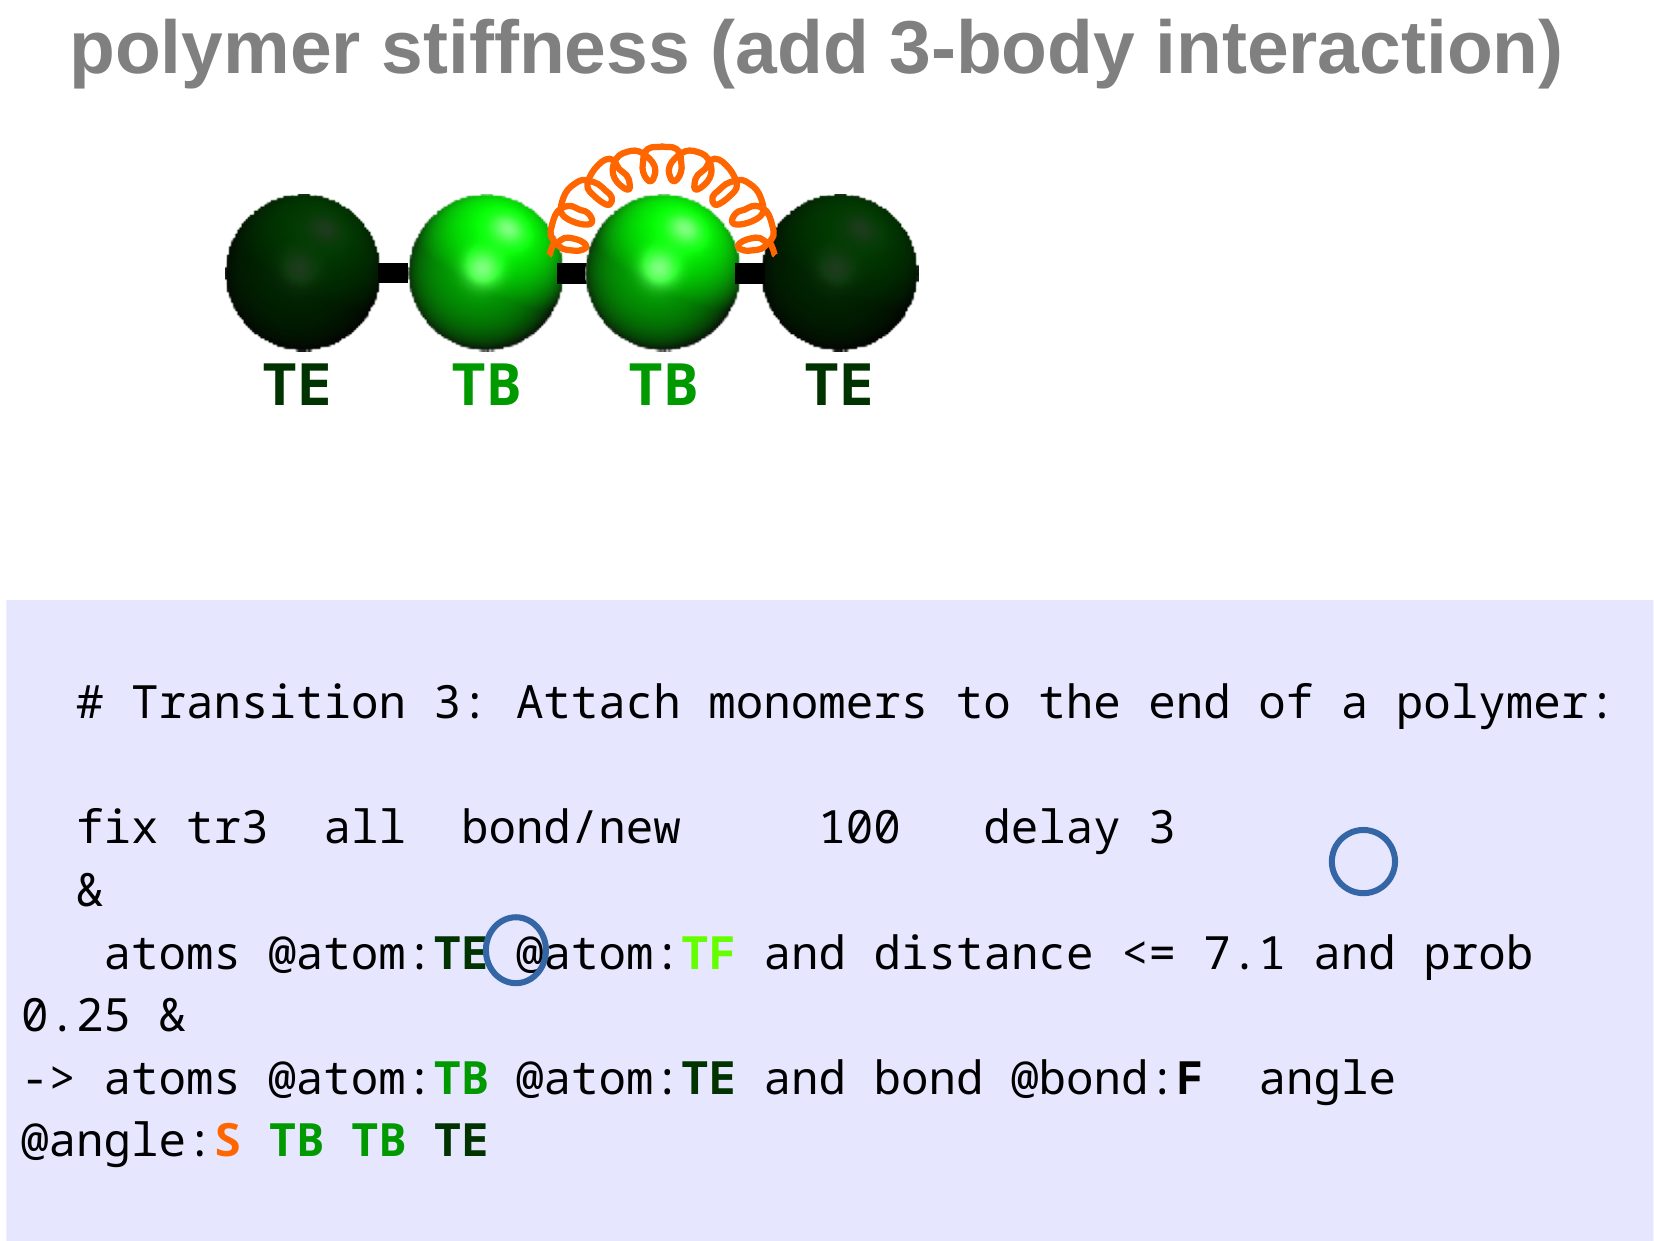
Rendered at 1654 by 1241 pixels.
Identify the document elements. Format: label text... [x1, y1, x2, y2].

picture [761, 217, 770, 238]
picture [225, 194, 382, 352]
text_box TE [735, 336, 946, 410]
picture [554, 217, 565, 238]
picture [585, 194, 742, 352]
picture [716, 194, 726, 201]
text_box polymer stiffness (add 3-body interaction) [0, 0, 1635, 140]
text_box # Transition 3: Attach monomers to the end of a polymer: fix tr3 all bond/new 100 delay 3 & atoms @atom:TE @atom:TF and distance <= 7.1 and prob 0.25 & -> atoms @atom:TB @atom:TE and bond @bond:F angle @angle:S TB TB TE angle_coeff @angle:S harmonic 851.1 180 #(persistence=10um) [6, 600, 1654, 1241]
text_box TB [381, 335, 592, 409]
text_box TE [192, 335, 381, 409]
text_box TB [558, 352, 735, 410]
picture [598, 194, 608, 201]
picture [736, 214, 742, 221]
picture [408, 194, 565, 335]
picture [761, 194, 919, 336]
